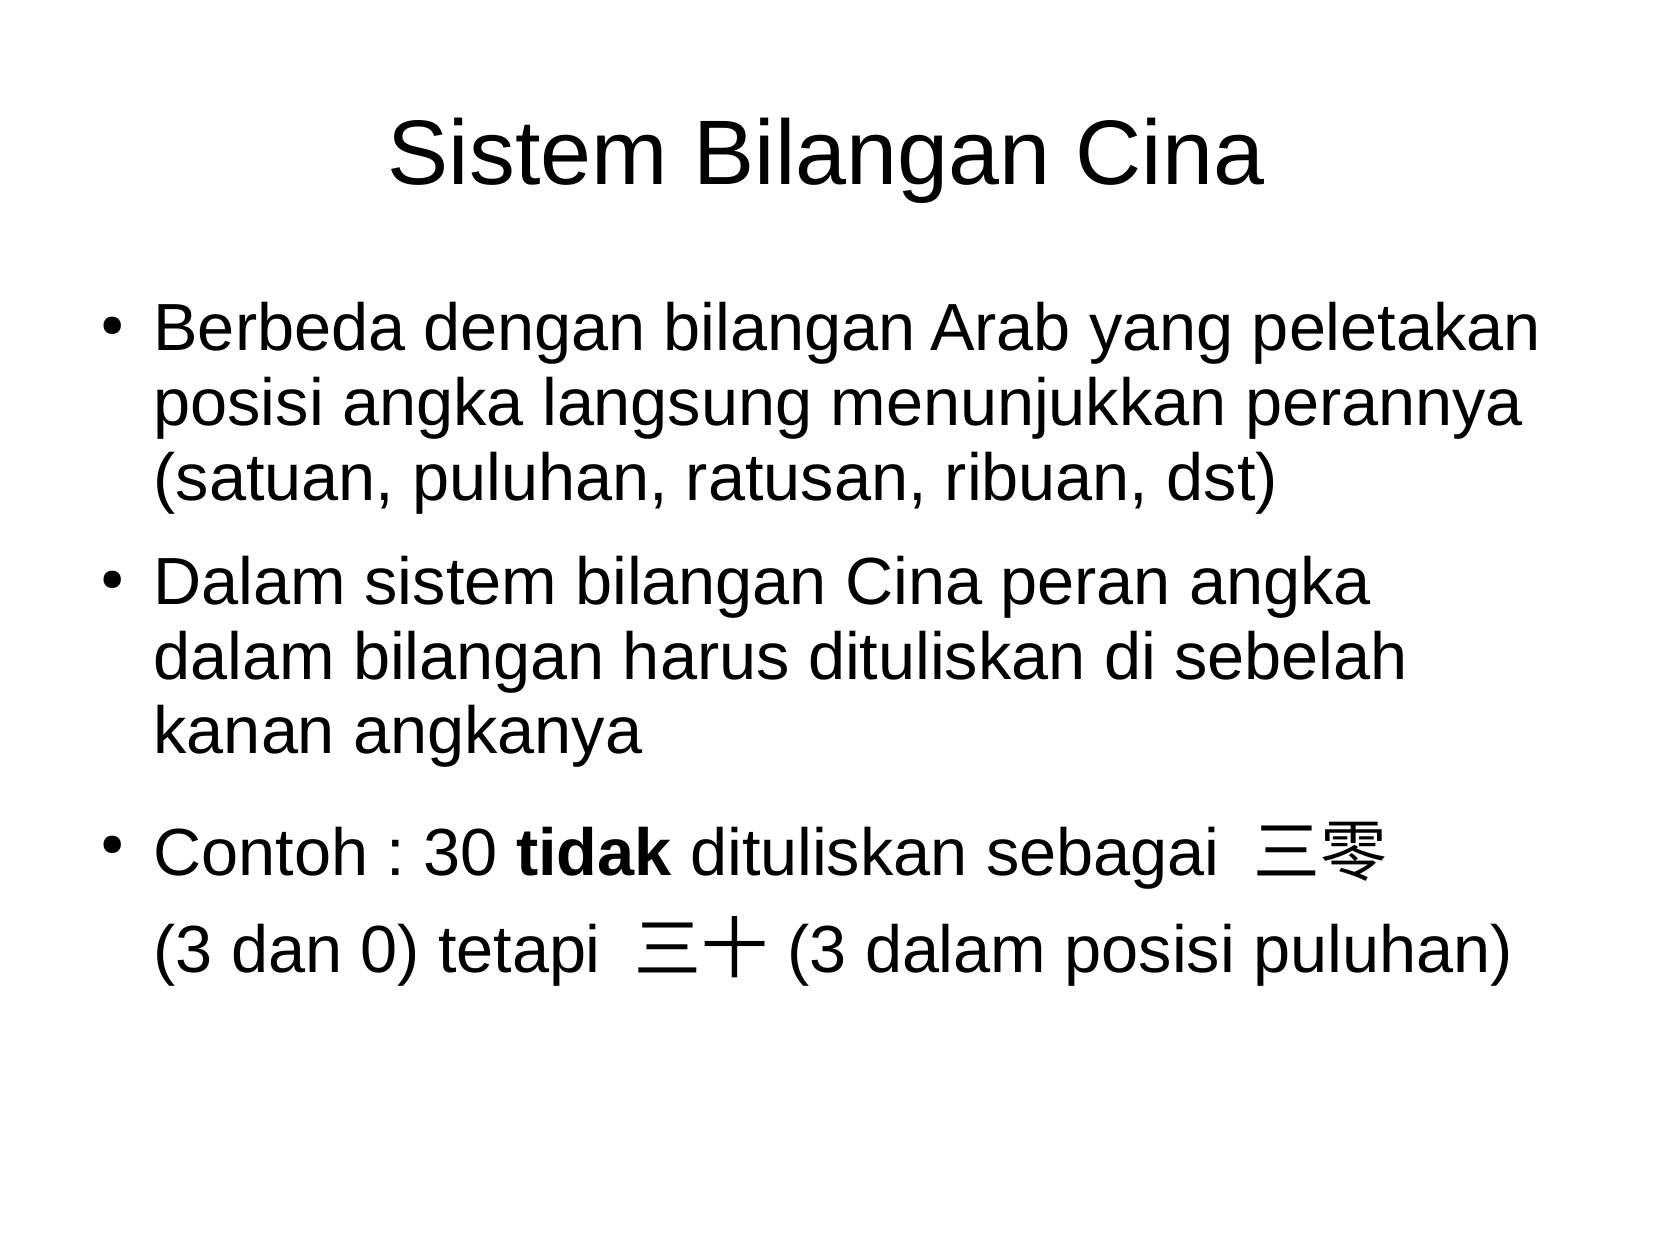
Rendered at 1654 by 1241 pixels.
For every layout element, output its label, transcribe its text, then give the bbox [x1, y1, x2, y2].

title Sistem Bilangan Cina [82, 49, 1571, 257]
list Berbeda dengan bilangan Arab yang peletakan posisi angka langsung menunjukkan perannya (satuan, puluhan, ratusan, ribuan, dst) Dalam sistem bilangan Cina peran angka dalam bilangan harus dituliskan di sebelah kanan angkanya Contoh : 30 tidak dituliskan sebagai 三零 (3 dan 0) tetapi 三十(3 dalam posisi puluhan) [82, 290, 1571, 1010]
